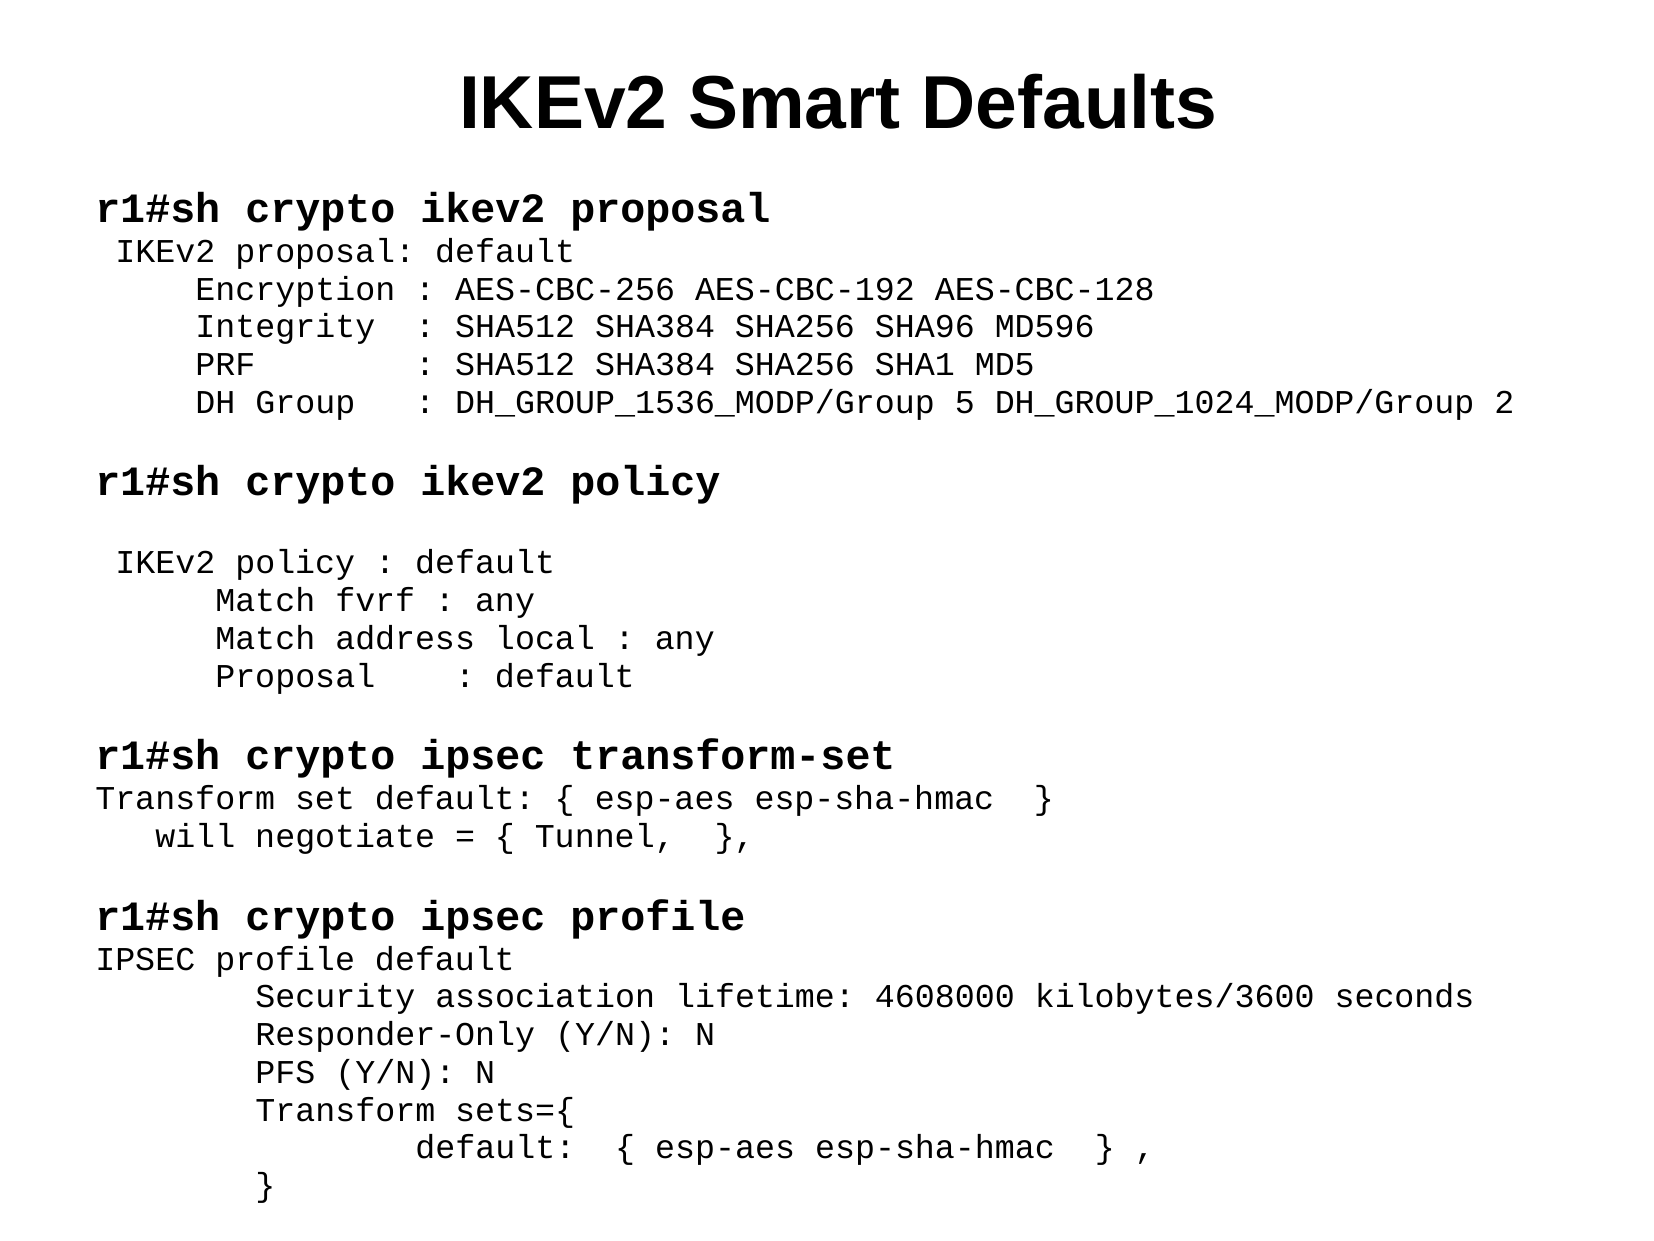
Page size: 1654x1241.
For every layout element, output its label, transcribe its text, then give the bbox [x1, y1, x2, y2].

list r1#sh crypto ikev2 proposal IKEv2 proposal: default Encryption : AES-CBC-256 AES-CBC-192 AES-CBC-128 Integrity : SHA512 SHA384 SHA256 SHA96 MD596 PRF : SHA512 SHA384 SHA256 SHA1 MD5 DH Group : DH_GROUP_1536_MODP/Group 5 DH_GROUP_1024_MODP/Group 2 r1#sh crypto ikev2 policy IKEv2 policy : default Match fvrf : any Match address local : any Proposal : default r1#sh crypto ipsec transform-set Transform set default: { esp-aes esp-sha-hmac } will negotiate = { Tunnel, }, r1#sh crypto ipsec profile IPSEC profile default Security association lifetime: 4608000 kilobytes/3600 seconds Responder-Only (Y/N): N PFS (Y/N): N Transform sets={ default: { esp-aes esp-sha-hmac } , } [95, 187, 1538, 1208]
text_box IKEv2 Smart Defaults [64, 37, 1613, 151]
